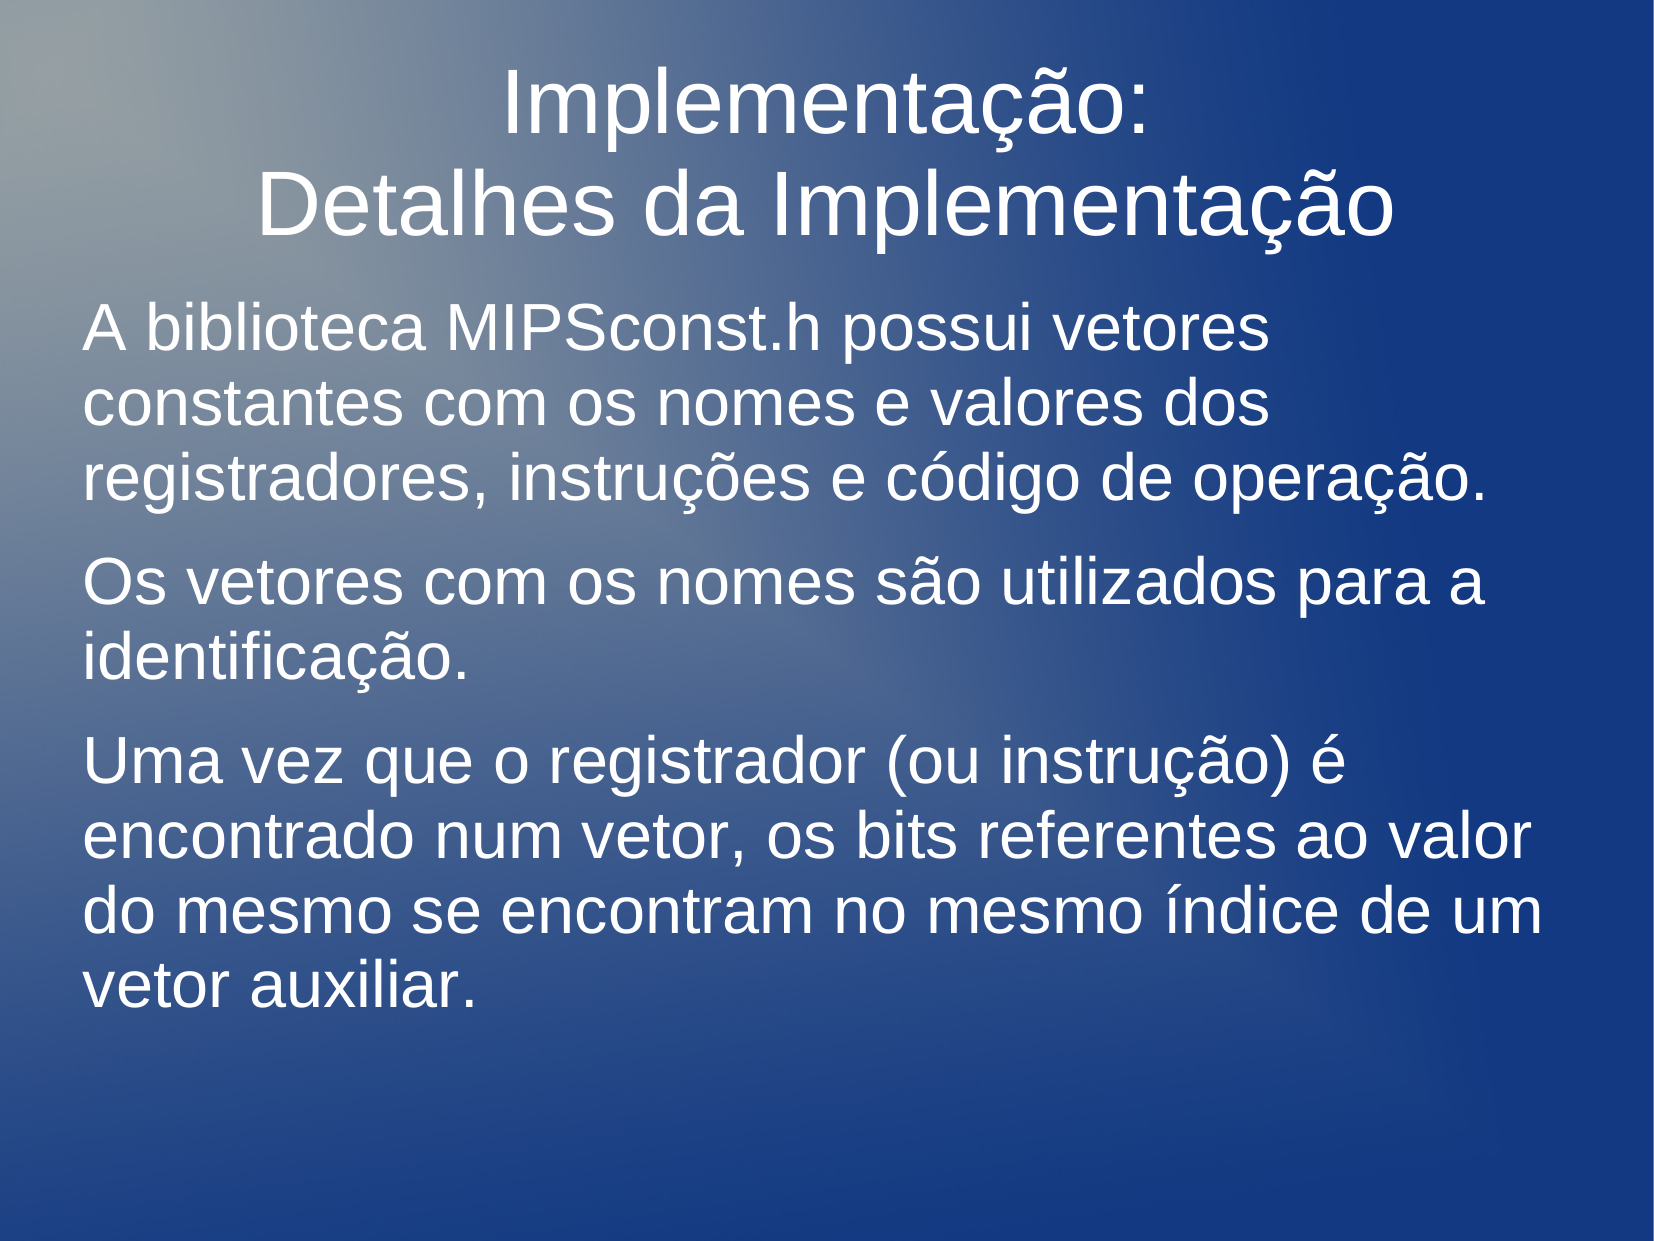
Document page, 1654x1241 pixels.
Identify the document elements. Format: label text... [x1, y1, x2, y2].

list A biblioteca MIPSconst.h possui vetores constantes com os nomes e valores dos registradores, instruções e código de operação. Os vetores com os nomes são utilizados para a identificação. Uma vez que o registrador (ou instrução) é encontrado num vetor, os bits referentes ao valor do mesmo se encontram no mesmo índice de um vetor auxiliar. [82, 290, 1571, 1023]
title Implementação: Detalhes da Implementação [82, 49, 1571, 257]
picture [0, 0, 1654, 1241]
